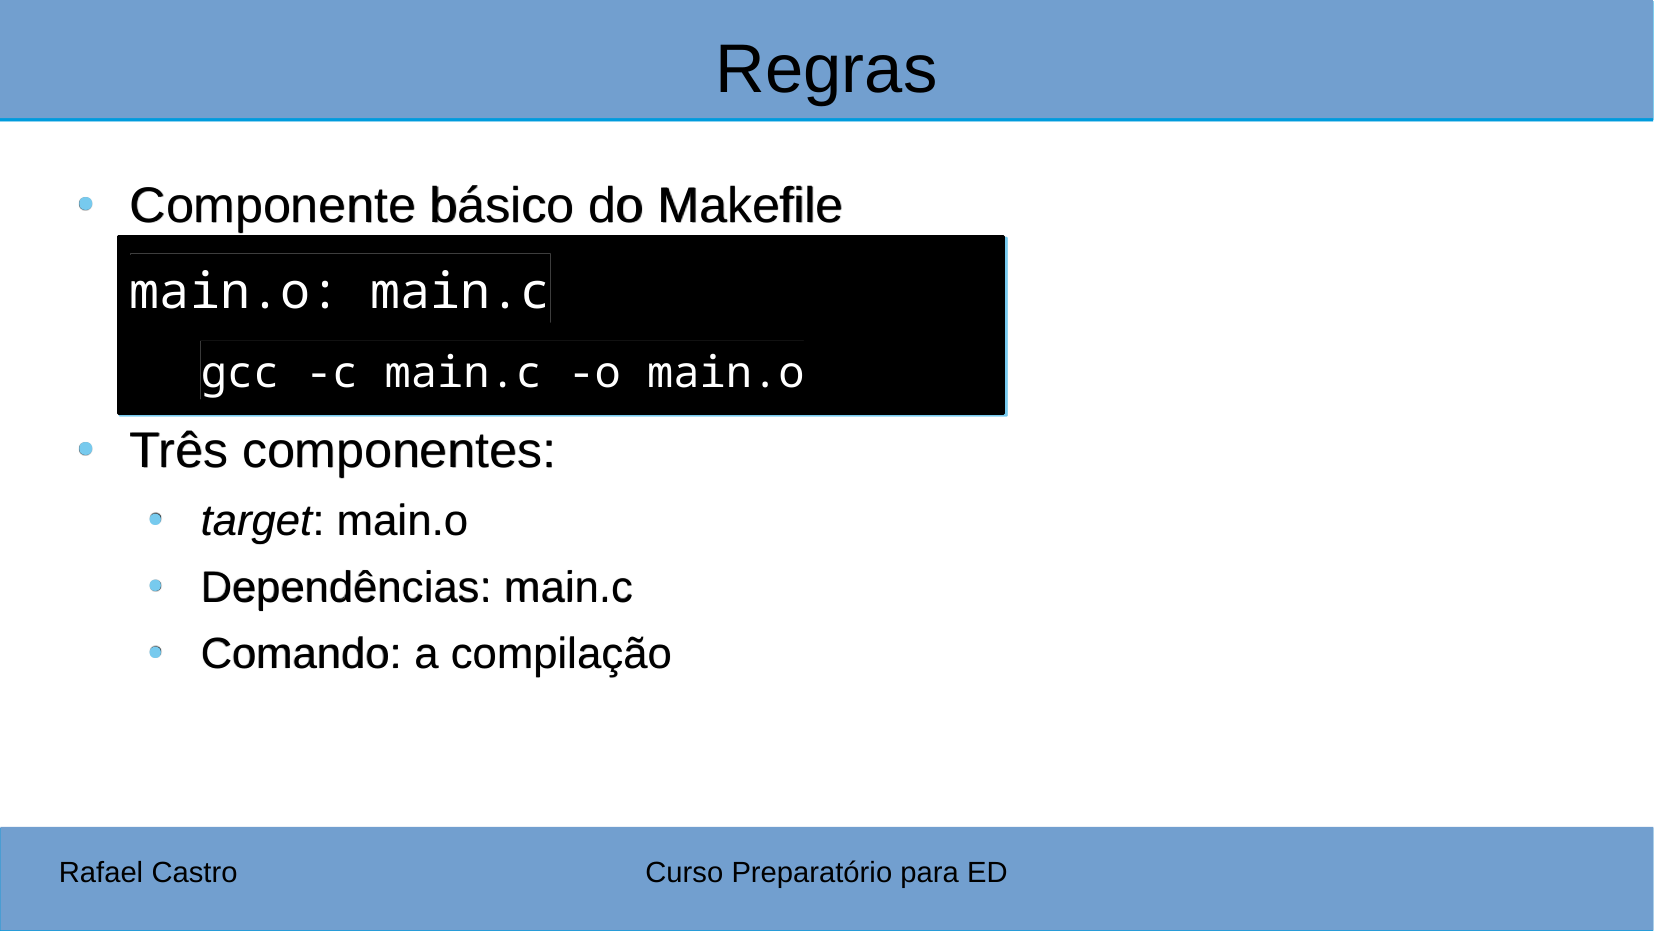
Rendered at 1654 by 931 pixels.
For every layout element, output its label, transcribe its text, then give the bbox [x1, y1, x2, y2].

title Regras [59, 29, 1595, 108]
list Componente básico do Makefile main.o: main.c gcc -c main.c -o main.o Três componentes: target: main.o Dependências: main.c Comando: a compilação [59, 177, 1595, 768]
